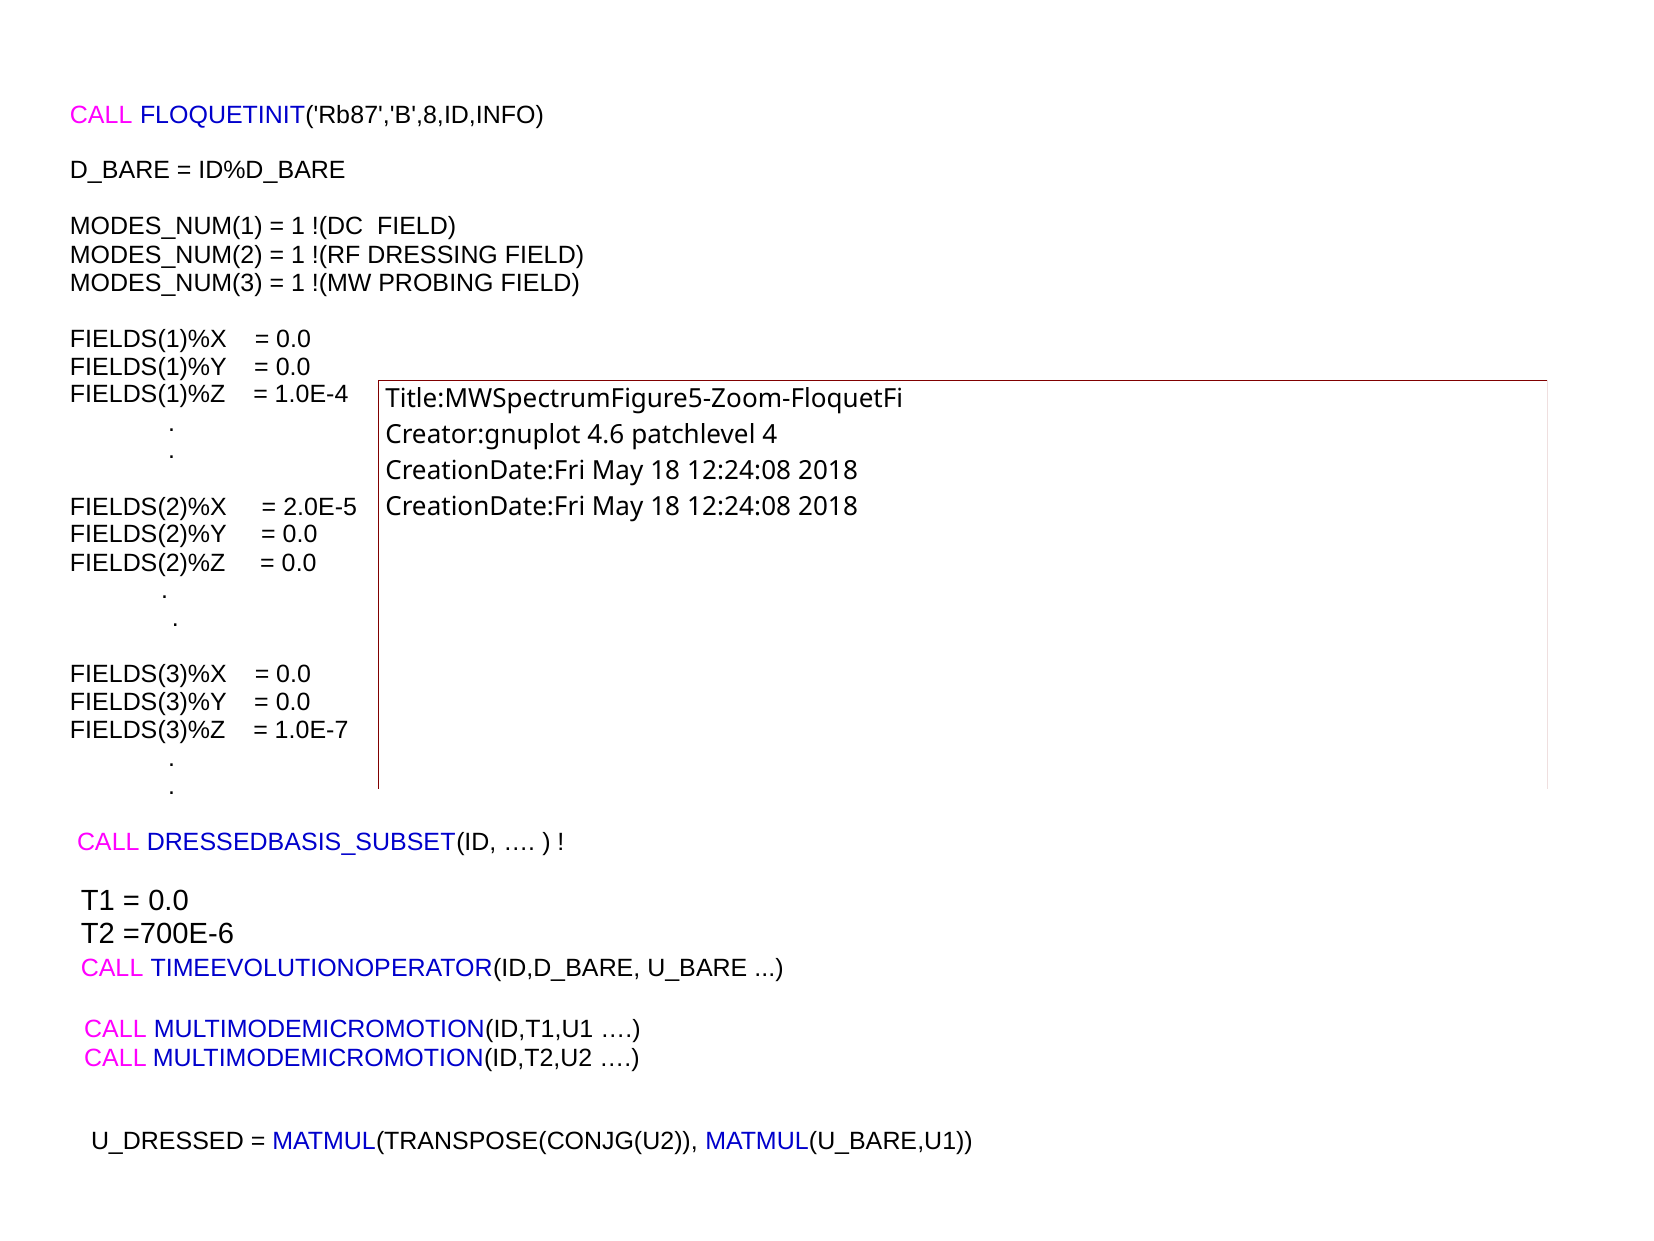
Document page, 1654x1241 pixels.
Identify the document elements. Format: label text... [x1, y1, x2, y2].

picture [376, 377, 1548, 789]
text_box CALL FLOQUETINIT('Rb87','B',8,ID,INFO) D_BARE = ID%D_BARE MODES_NUM(1) = 1 !(DC FIELD) MODES_NUM(2) = 1 !(RF DRESSING FIELD) MODES_NUM(3) = 1 !(MW PROBING FIELD) FIELDS(1)%X = 0.0 FIELDS(1)%Y = 0.0 FIELDS(1)%Z = 1.0E-4 . . FIELDS(2)%X = 2.0E-5 FIELDS(2)%Y = 0.0 FIELDS(2)%Z = 0.0 . . FIELDS(3)%X = 0.0 FIELDS(3)%Y = 0.0 FIELDS(3)%Z = 1.0E-7 . . CALL DRESSEDBASIS_SUBSET(ID, …. ) ! T1 = 0.0 T2 =700E-6 CALL TIMEEVOLUTIONOPERATOR(ID,D_BARE, U_BARE ...) CALL MULTIMODEMICROMOTION(ID,T1,U1 ….) CALL MULTIMODEMICROMOTION(ID,T2,U2 ….) U_DRESSED = MATMUL(TRANSPOSE(CONJG(U2)), MATMUL(U_BARE,U1)) [41, 64, 1518, 1199]
